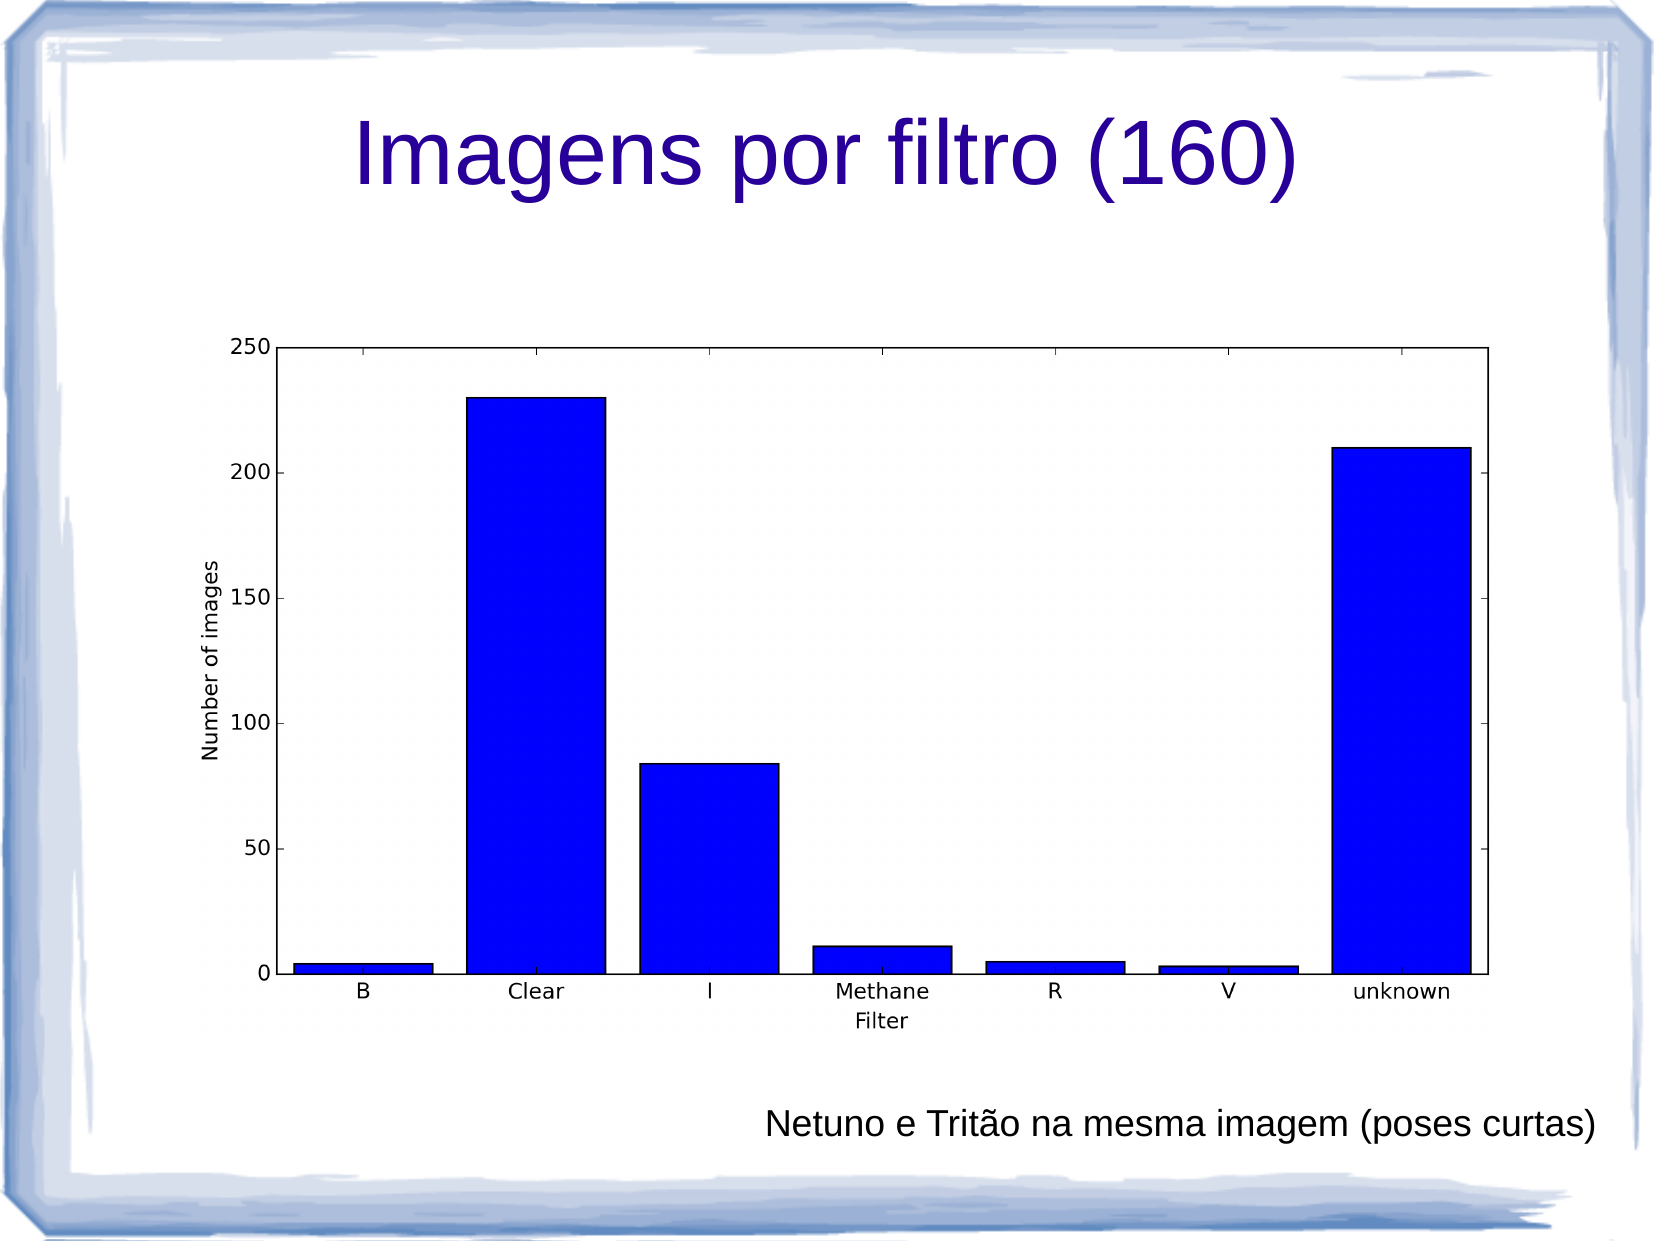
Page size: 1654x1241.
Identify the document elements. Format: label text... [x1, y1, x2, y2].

picture [0, 0, 1654, 1241]
title Imagens por filtro (160) [82, 49, 1571, 257]
text_box Netuno e Tritão na mesma imagem (poses curtas) [750, 1095, 1636, 1152]
